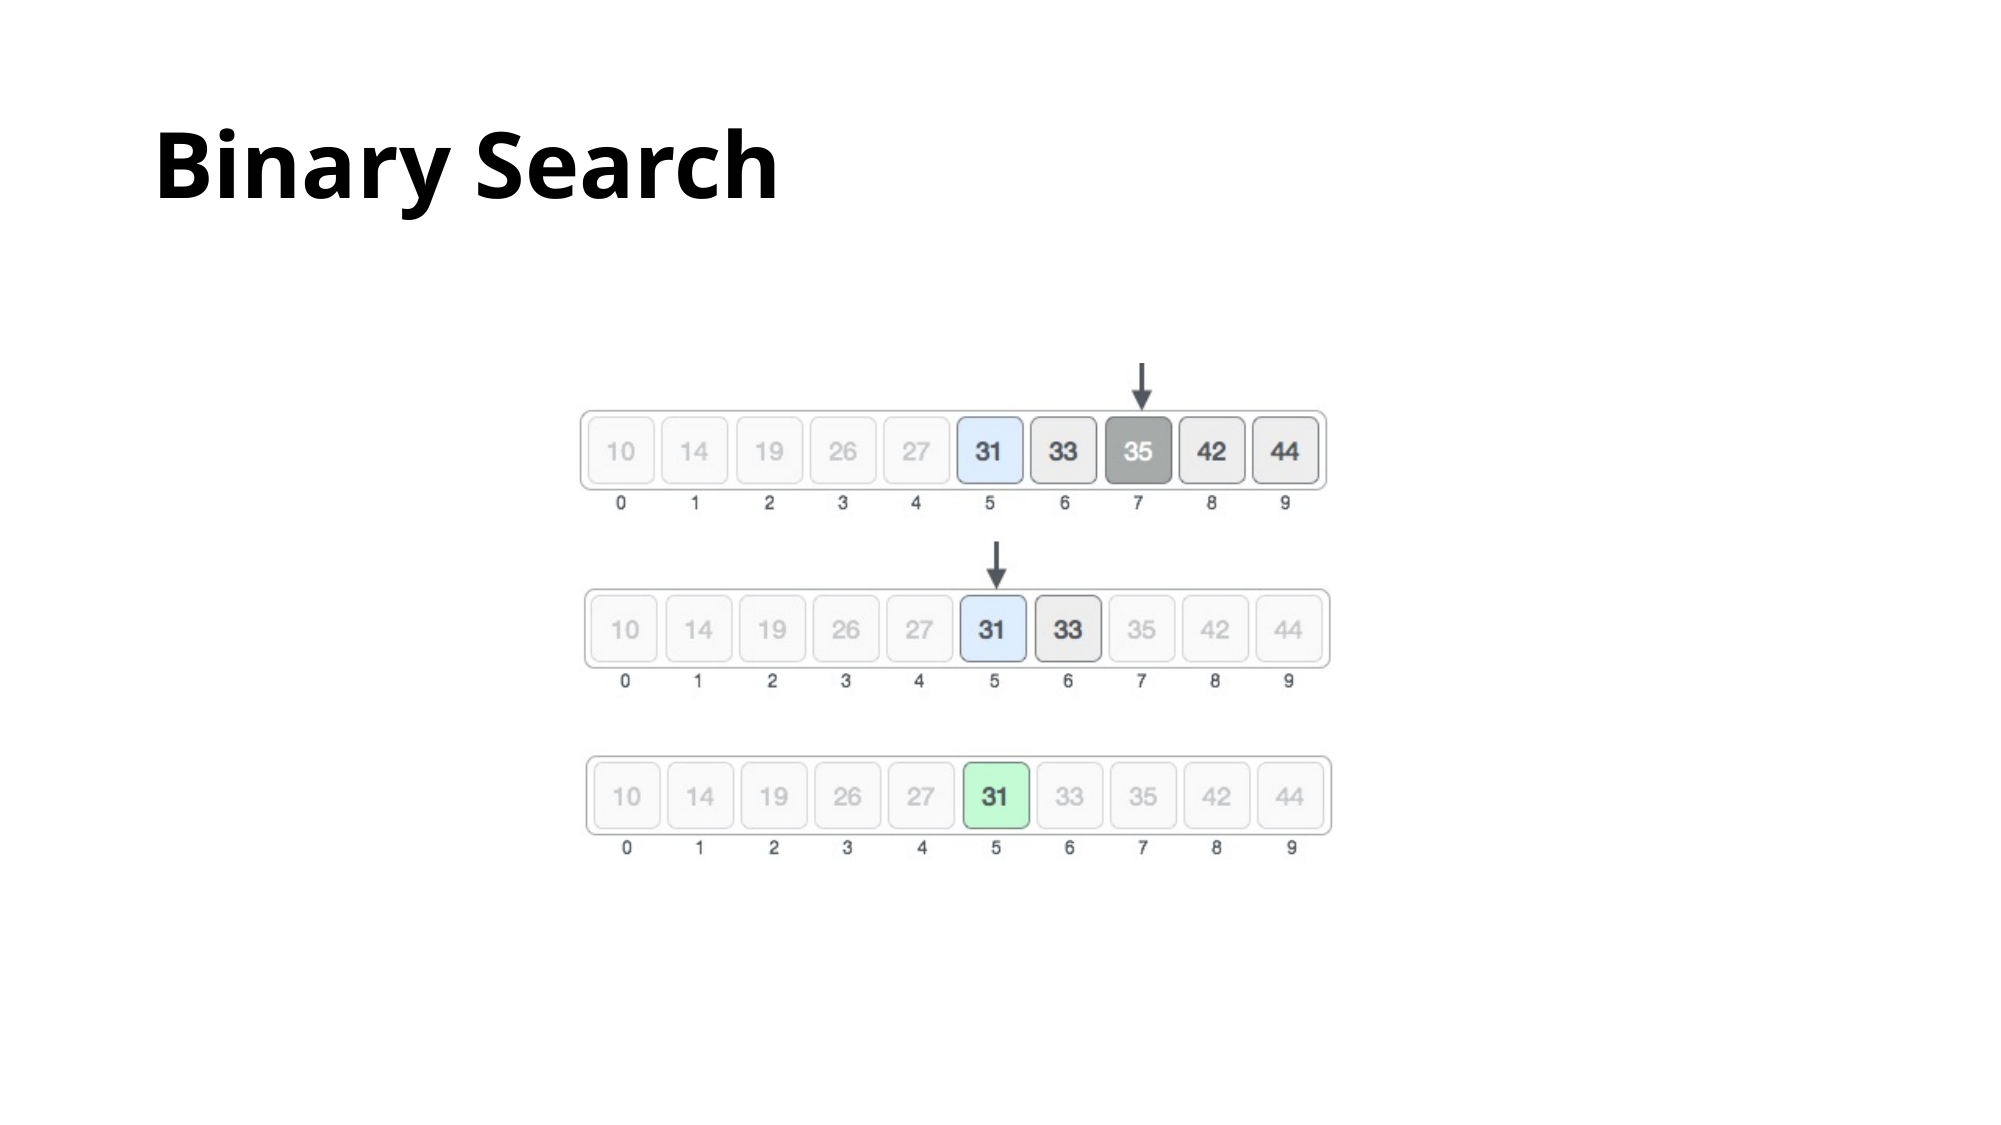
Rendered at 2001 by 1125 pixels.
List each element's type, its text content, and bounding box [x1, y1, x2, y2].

picture [561, 737, 1359, 867]
text_box Binary Search [137, 59, 1863, 278]
picture [552, 363, 1368, 705]
